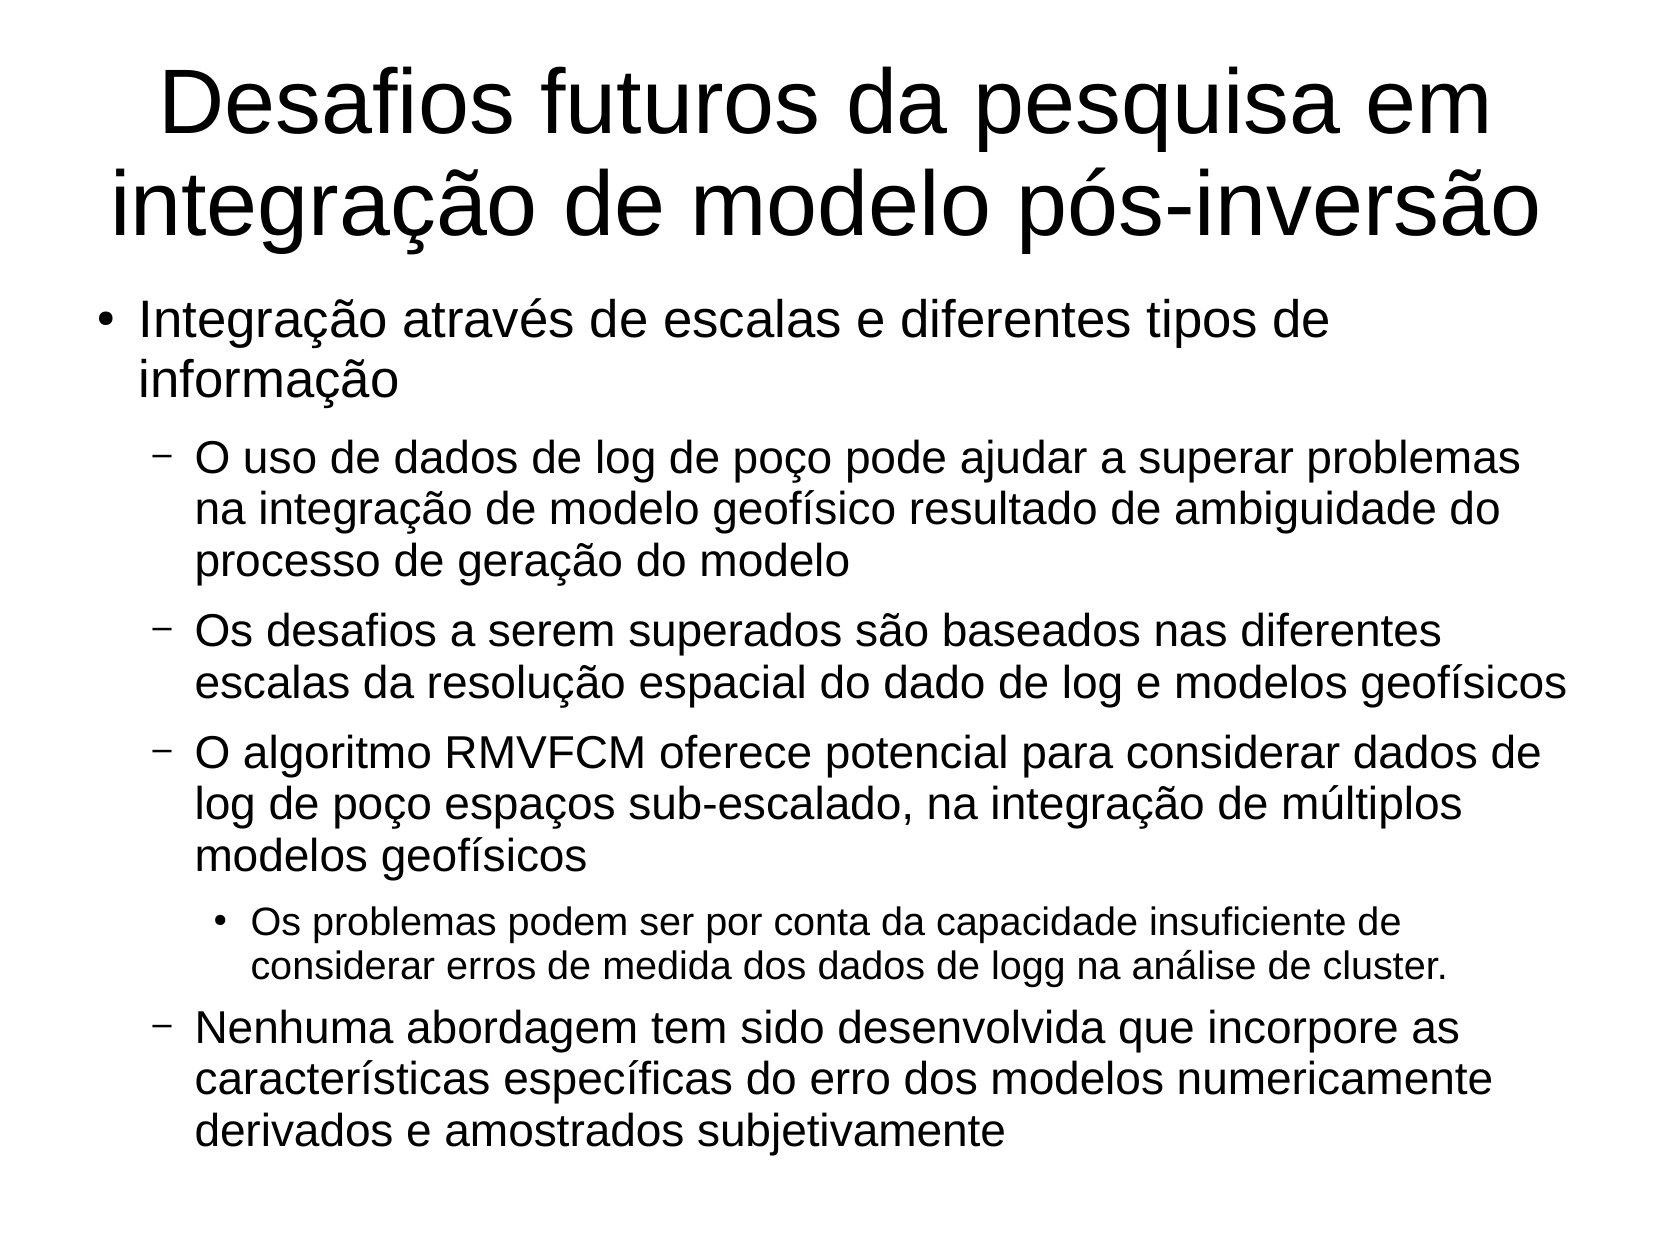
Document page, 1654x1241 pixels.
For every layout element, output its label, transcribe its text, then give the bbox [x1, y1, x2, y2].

list Integração através de escalas e diferentes tipos de informação O uso de dados de log de poço pode ajudar a superar problemas na integração de modelo geofísico resultado de ambiguidade do processo de geração do modelo Os desafios a serem superados são baseados nas diferentes escalas da resolução espacial do dado de log e modelos geofísicos O algoritmo RMVFCM oferece potencial para considerar dados de log de poço espaços sub-escalado, na integração de múltiplos modelos geofísicos Os problemas podem ser por conta da capacidade insuficiente de considerar erros de medida dos dados de logg na análise de cluster. Nenhuma abordagem tem sido desenvolvida que incorpore as características específicas do erro dos modelos numericamente derivados e amostrados subjetivamente [82, 290, 1571, 1170]
title Desafios futuros da pesquisa em integração de modelo pós-inversão [82, 49, 1571, 257]
